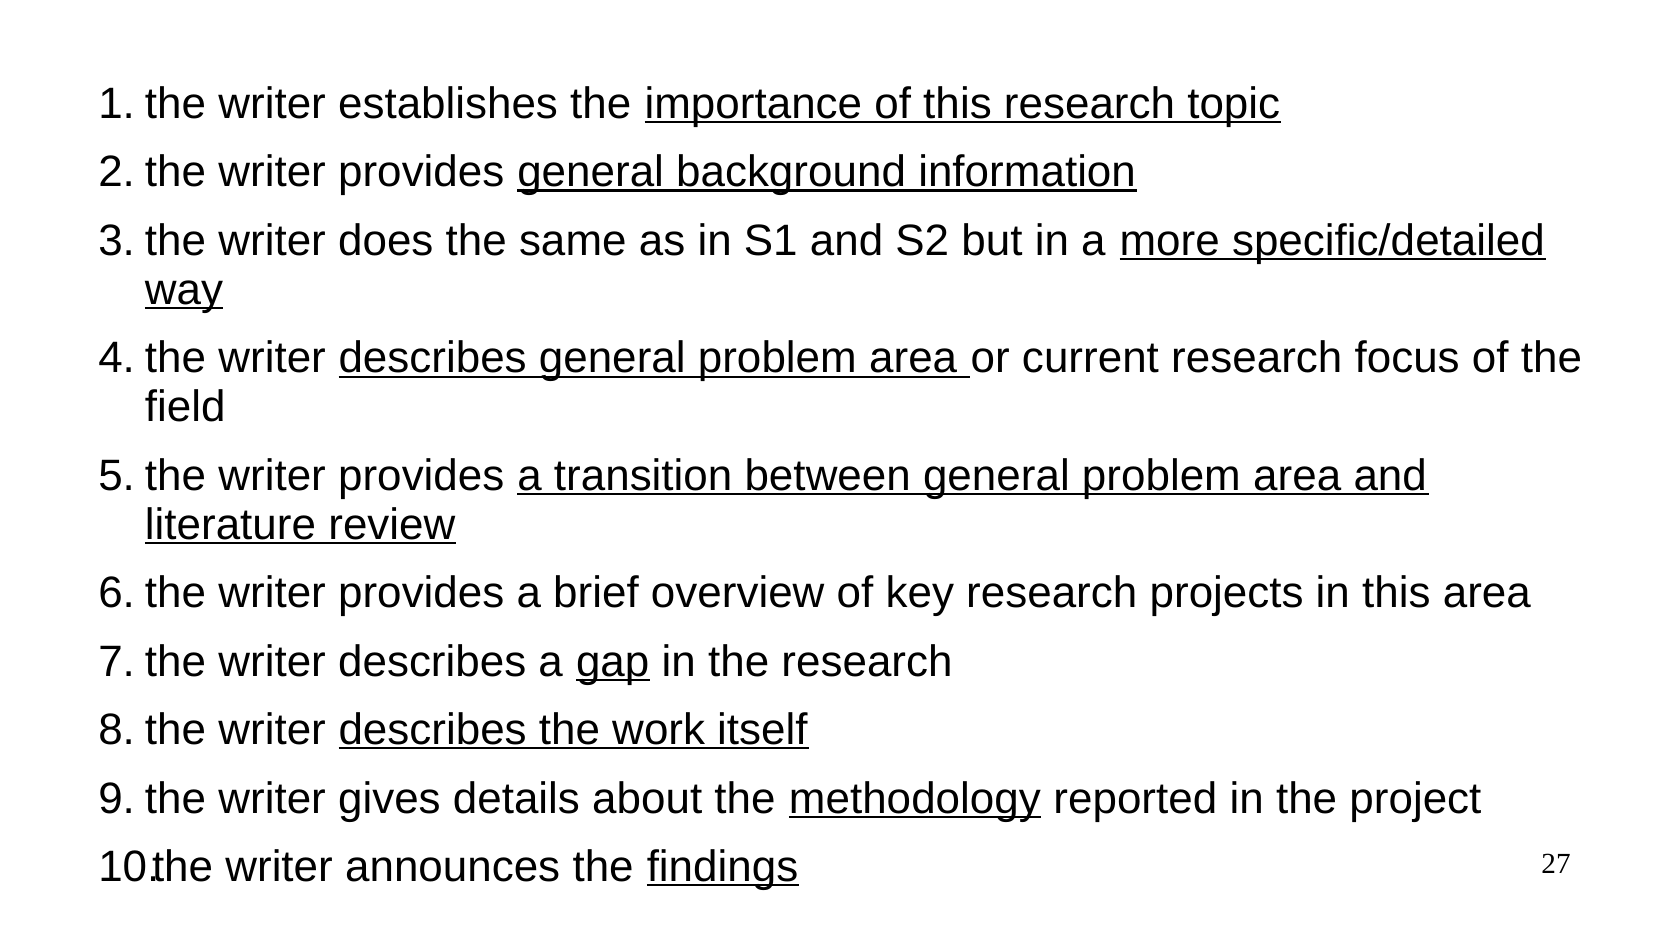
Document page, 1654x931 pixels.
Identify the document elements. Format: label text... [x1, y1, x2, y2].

list the writer establishes the importance of this research topic the writer provides general background information the writer does the same as in S1 and S2 but in a more specific/detailed way the writer describes general problem area or current research focus of the field the writer provides a transition between general problem area and literature review the writer provides a brief overview of key research projects in this area the writer describes a gap in the research the writer describes the work itself the writer gives details about the methodology reported in the project the writer announces the findings [82, 78, 1606, 901]
